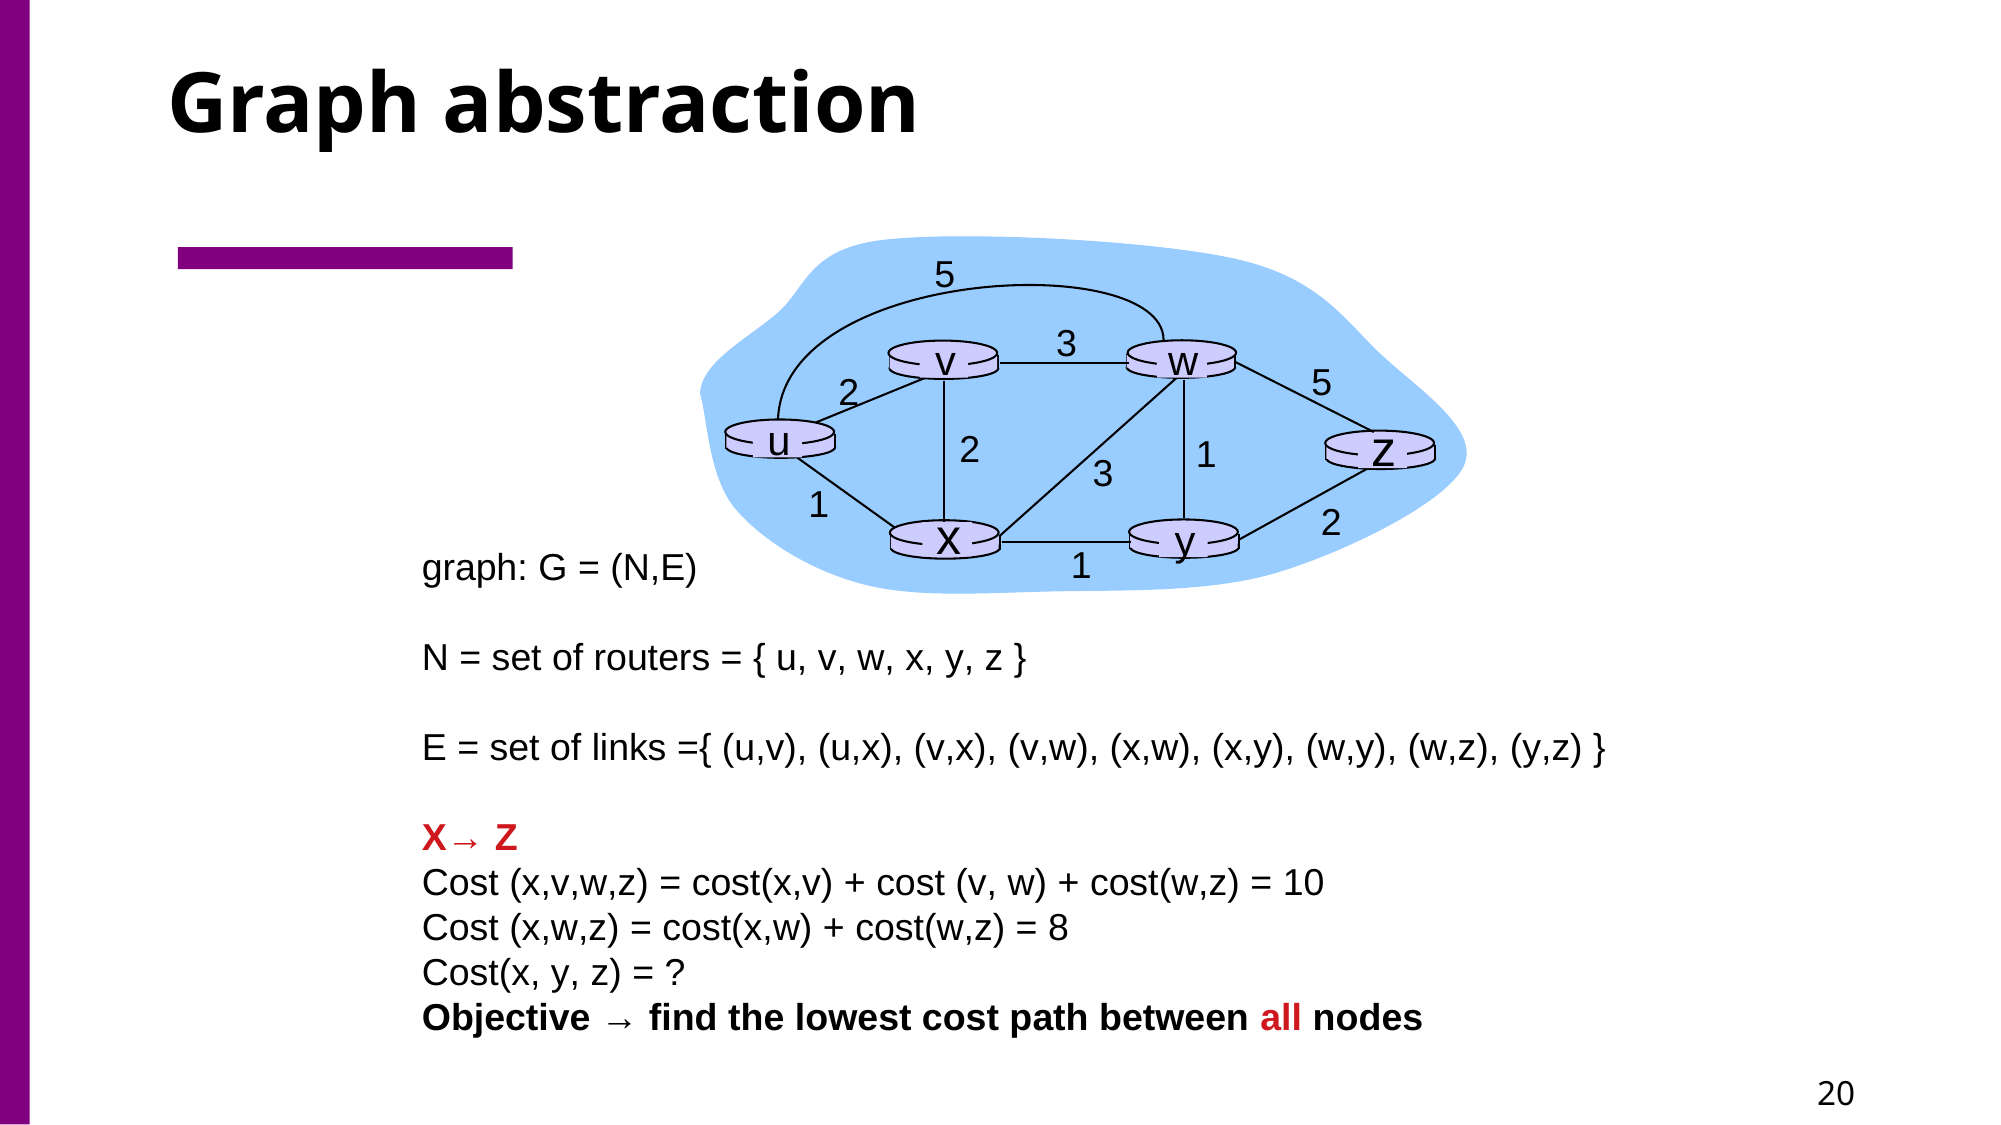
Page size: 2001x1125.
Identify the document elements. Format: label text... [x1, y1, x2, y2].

text_box 2 [1305, 490, 1357, 535]
text_box 2 [823, 360, 875, 421]
text_box z [1356, 409, 1411, 485]
text_box x [921, 497, 976, 535]
text_box [1004, 392, 1183, 535]
text_box w [1153, 326, 1214, 392]
text_box 3 [1077, 441, 1129, 502]
text_box 2 [944, 417, 995, 478]
text_box u [752, 406, 806, 472]
text_box y [1159, 505, 1211, 535]
text_box v [920, 326, 971, 392]
text_box 3 [1041, 311, 1092, 373]
text_box [1252, 505, 1305, 535]
text_box graph: G = (N,E) N = set of routers = { u, v, w, x, y, z } E = set of links ={ (u,v), (u,x), (v,x), (v,w), (x,w), (x,y), (w,y), (w,z), (y,z) } X→ Z Cost (x,v,w,z) = cost(x,v) + cost (v, w) + cost(w,z) = 10 Cost (x,w,z) = cost(x,w) + cost(w,z) = 8 Cost(x, y, z) = ? Objective → find the lowest cost path between all nodes [407, 535, 1623, 1125]
text_box 5 [1296, 350, 1348, 412]
text_box [699, 236, 1467, 535]
text_box [806, 466, 814, 472]
text_box 5 [919, 242, 970, 303]
text_box 1 [1180, 421, 1232, 483]
text_box 1 [793, 472, 844, 534]
title Graph abstraction [116, 34, 1817, 165]
